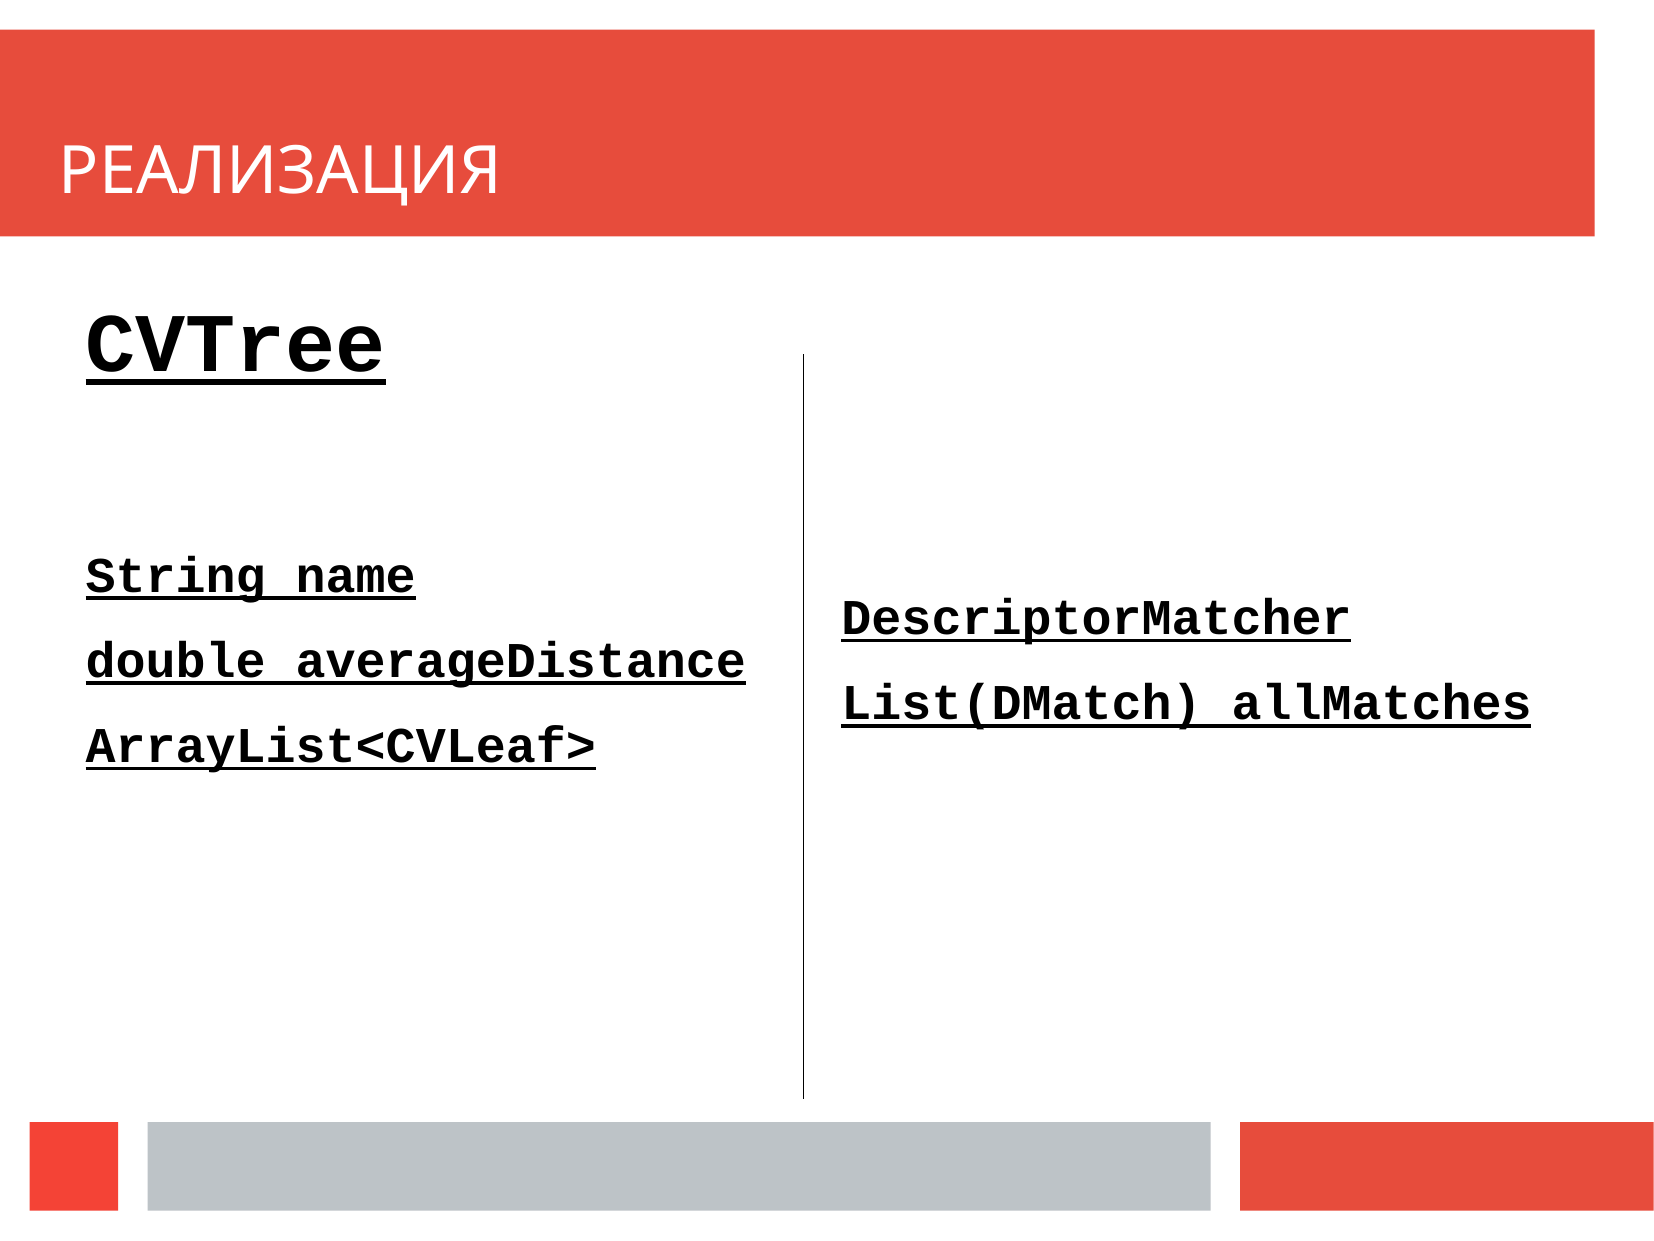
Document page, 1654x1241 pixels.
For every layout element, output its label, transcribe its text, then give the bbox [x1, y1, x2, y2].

text_box String name double averageDistance ArrayList<CVLeaf> [70, 472, 768, 827]
text_box DescriptorMatcher List(DMatch) allMatches [826, 472, 1548, 827]
title РЕАЛИЗАЦИЯ [59, 59, 1595, 207]
text_box CVTree [70, 295, 768, 405]
